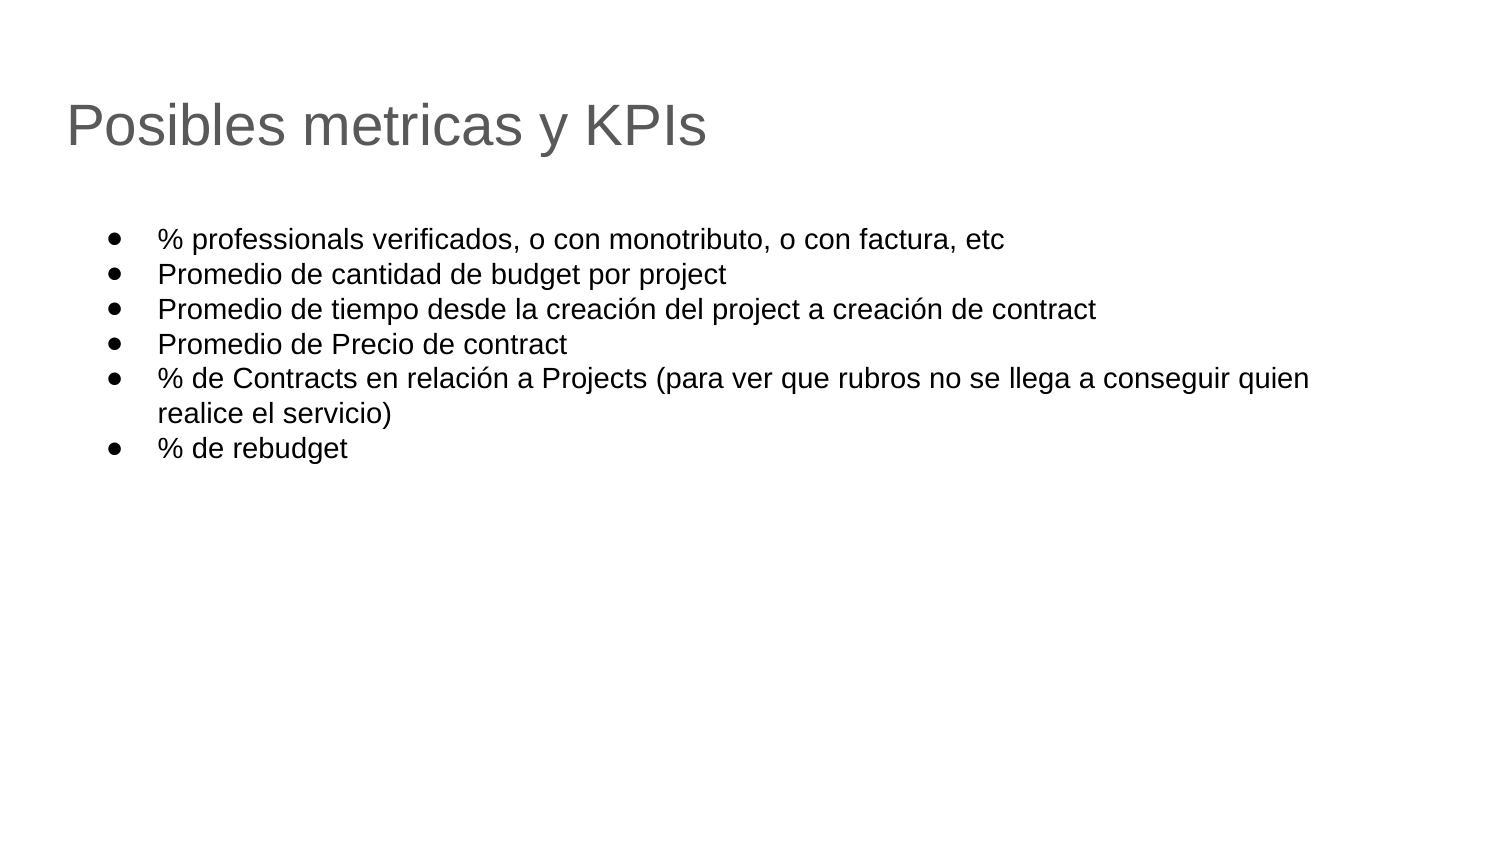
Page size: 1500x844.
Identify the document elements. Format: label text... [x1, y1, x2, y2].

subtitle Posibles metricas y KPIs [51, 77, 1449, 258]
text_box % professionals verificados, o con monotributo, o con factura, etc Promedio de cantidad de budget por project Promedio de tiempo desde la creación del project a creación de contract Promedio de Precio de contract % de Contracts en relación a Projects (para ver que rubros no se llega a conseguir quien realice el servicio) % de rebudget [67, 205, 1384, 762]
